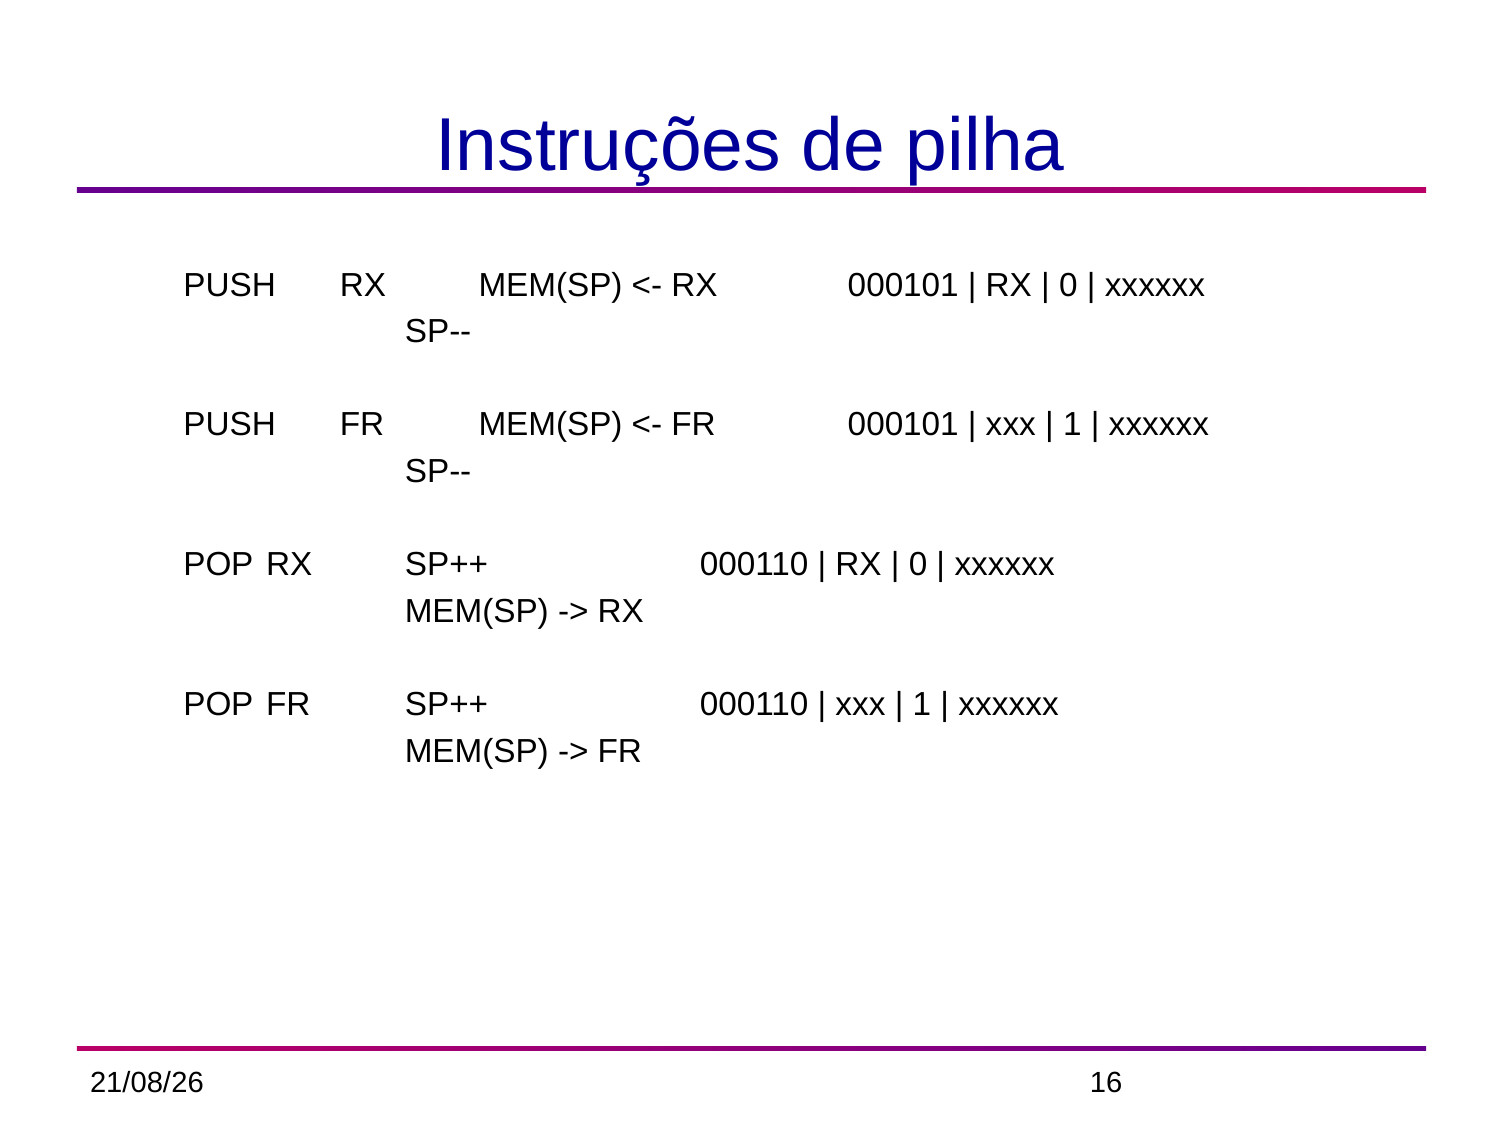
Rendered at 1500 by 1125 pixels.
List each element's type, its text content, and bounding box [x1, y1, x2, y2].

slide_number <número> [1074, 1059, 1425, 1125]
slide_number 11/03/17 [75, 1055, 425, 1125]
title Instruções de pilha [76, 74, 1424, 193]
text_box PUSH RX MEM(SP) <- RX 000101 | RX | 0 | xxxxxx SP-- PUSH FR MEM(SP) <- FR 000101 | xxx | 1 | xxxxxx SP-- POP RX SP++ 000110 | RX | 0 | xxxxxx MEM(SP) -> RX POP FR SP++ 000110 | xxx | 1 | xxxxxx MEM(SP) -> FR [112, 255, 1463, 1059]
